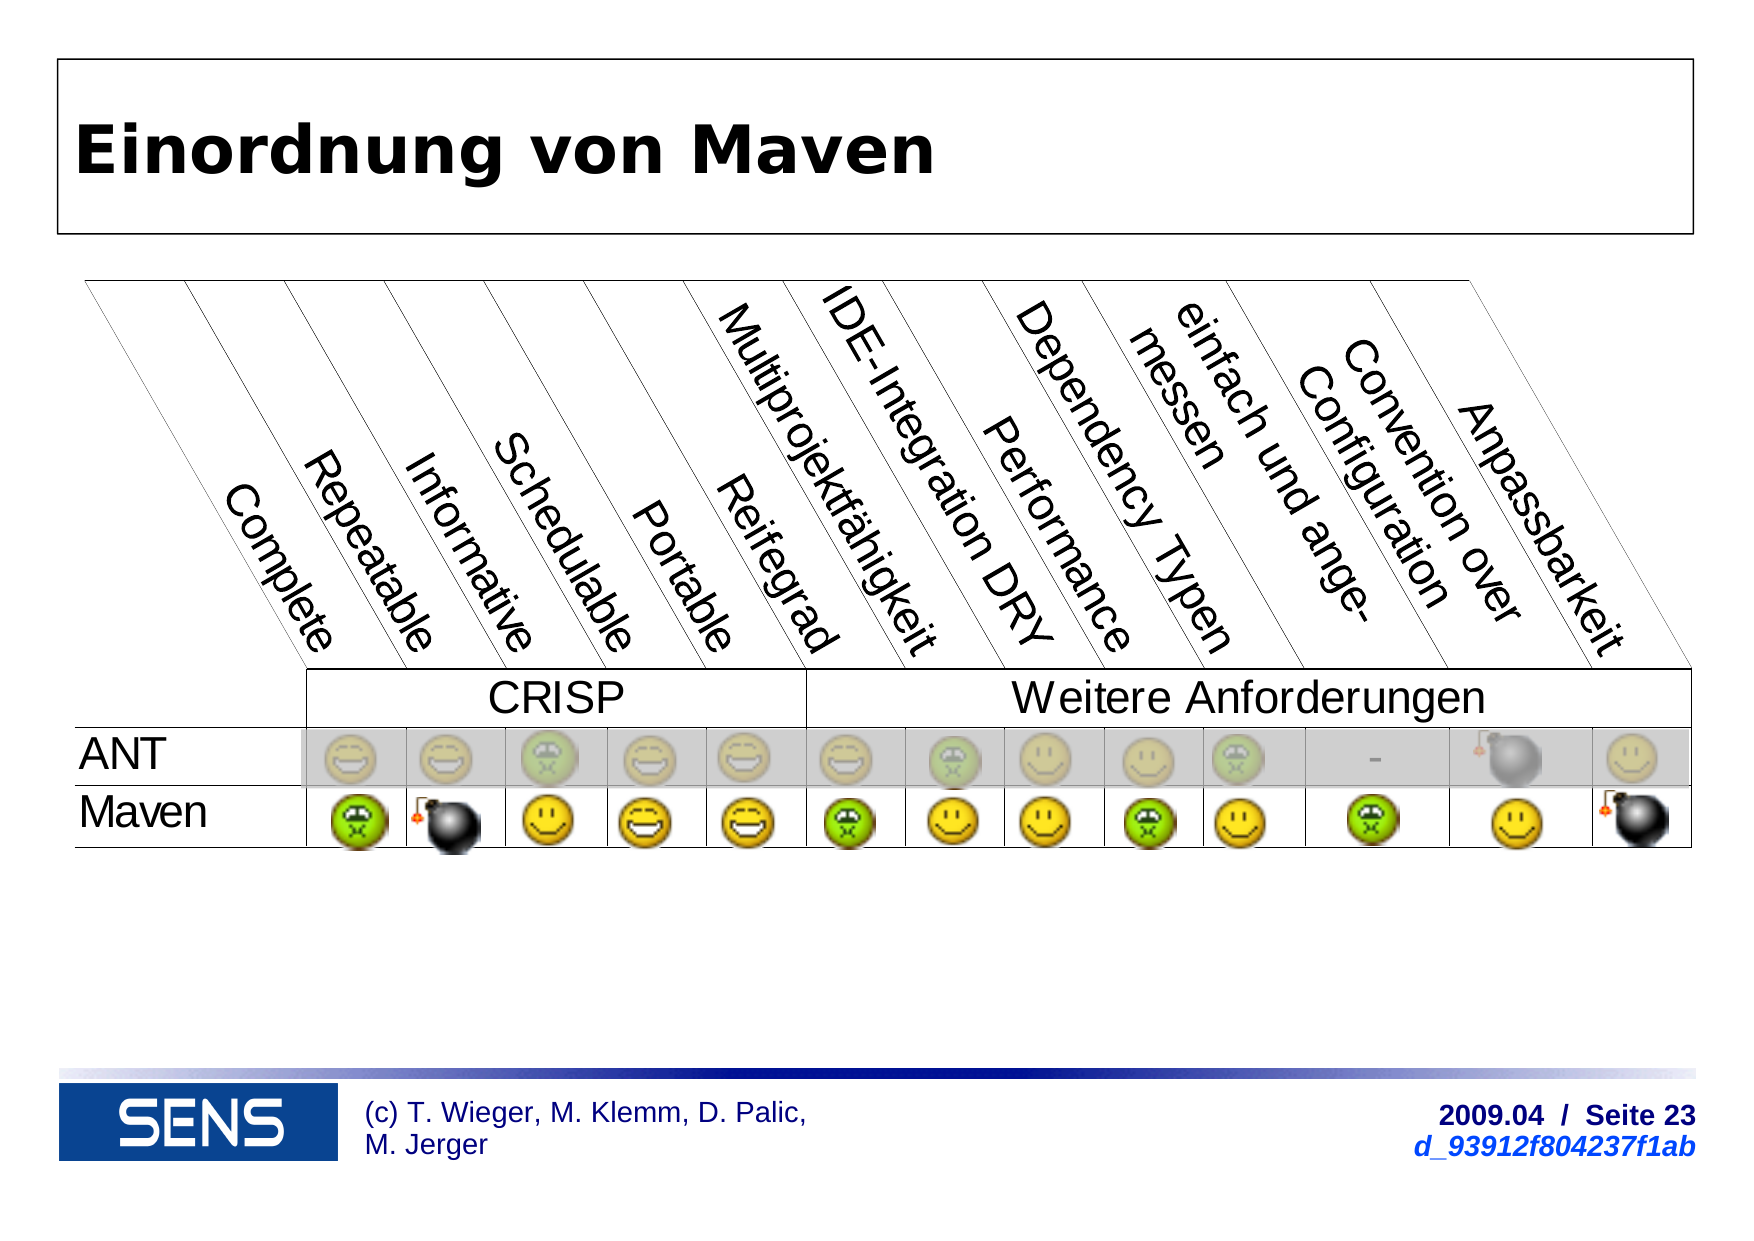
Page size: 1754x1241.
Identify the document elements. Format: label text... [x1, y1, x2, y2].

chart [73, 280, 1698, 910]
picture [59, 1068, 1696, 1079]
text_box [301, 729, 1689, 789]
picture [59, 1083, 338, 1161]
title Einordnung von Maven [73, 61, 1693, 241]
